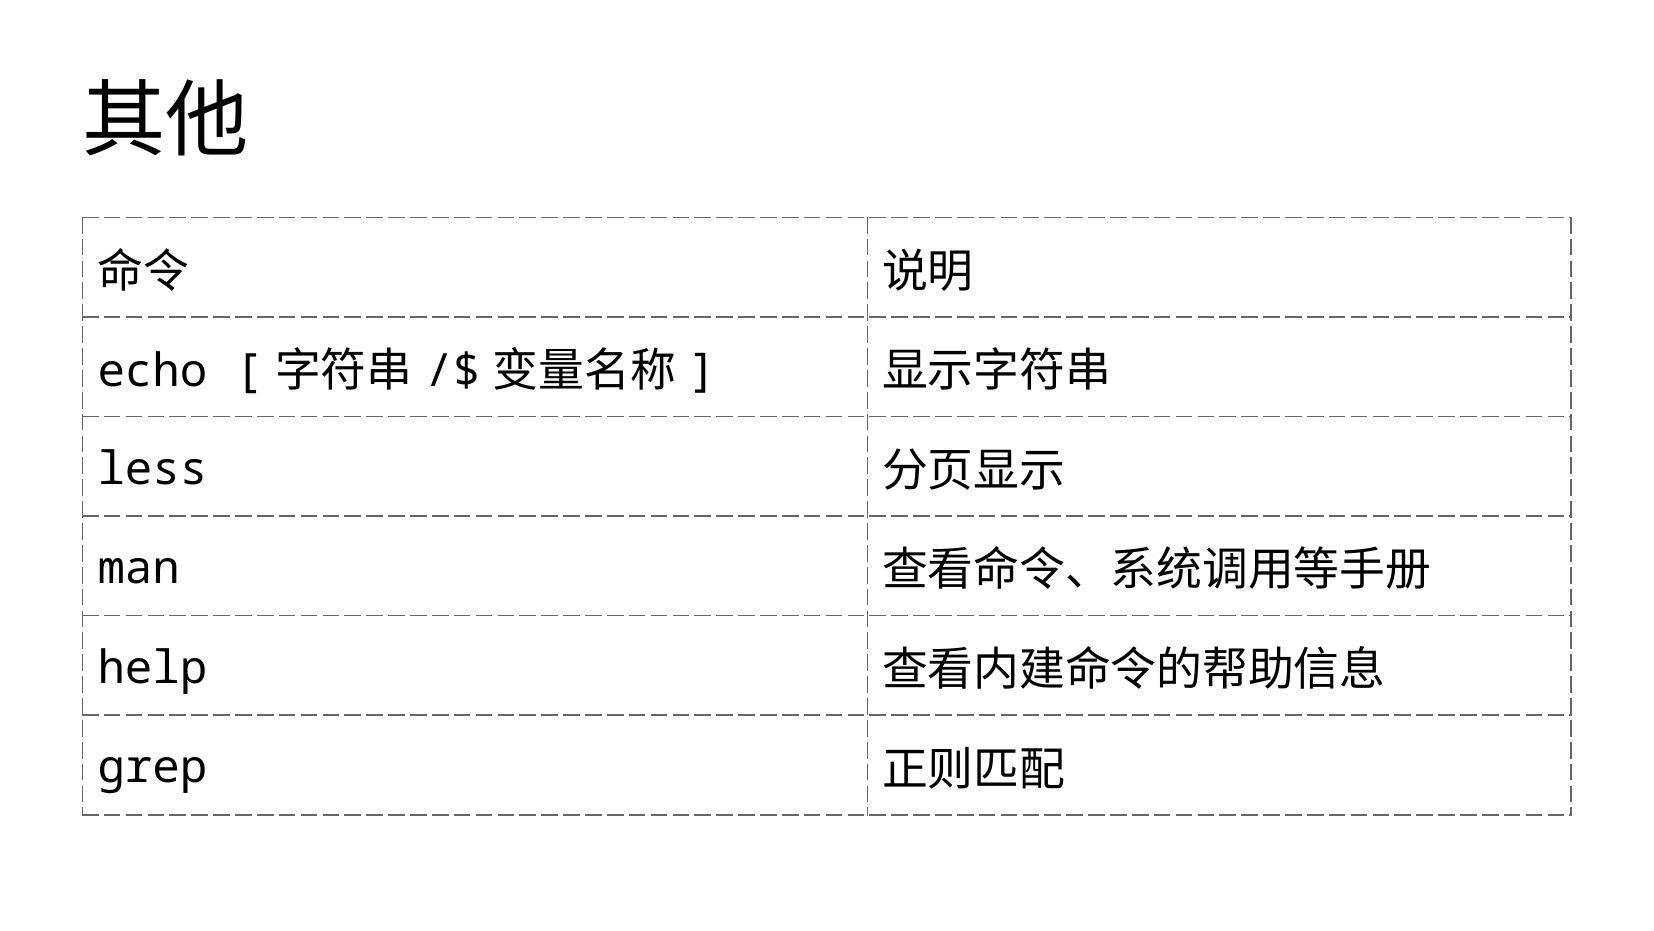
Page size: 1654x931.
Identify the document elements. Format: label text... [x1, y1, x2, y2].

table_cell 查看命令、系统调用等手册 [868, 516, 1571, 616]
table_cell man [83, 516, 868, 616]
table_cell 正则匹配 [868, 715, 1571, 815]
table_cell 显示字符串 [868, 317, 1571, 417]
table_cell 分页显示 [868, 417, 1571, 516]
table_cell 查看内建命令的帮助信息 [868, 616, 1571, 715]
table_cell grep [83, 715, 868, 815]
table_cell help [83, 616, 868, 715]
table_header 说明 [868, 218, 1571, 317]
table_cell echo [字符串/$变量名称] [83, 317, 868, 417]
table_header 命令 [83, 218, 868, 317]
title 其他 [82, 37, 1571, 189]
table_cell less [83, 417, 868, 516]
